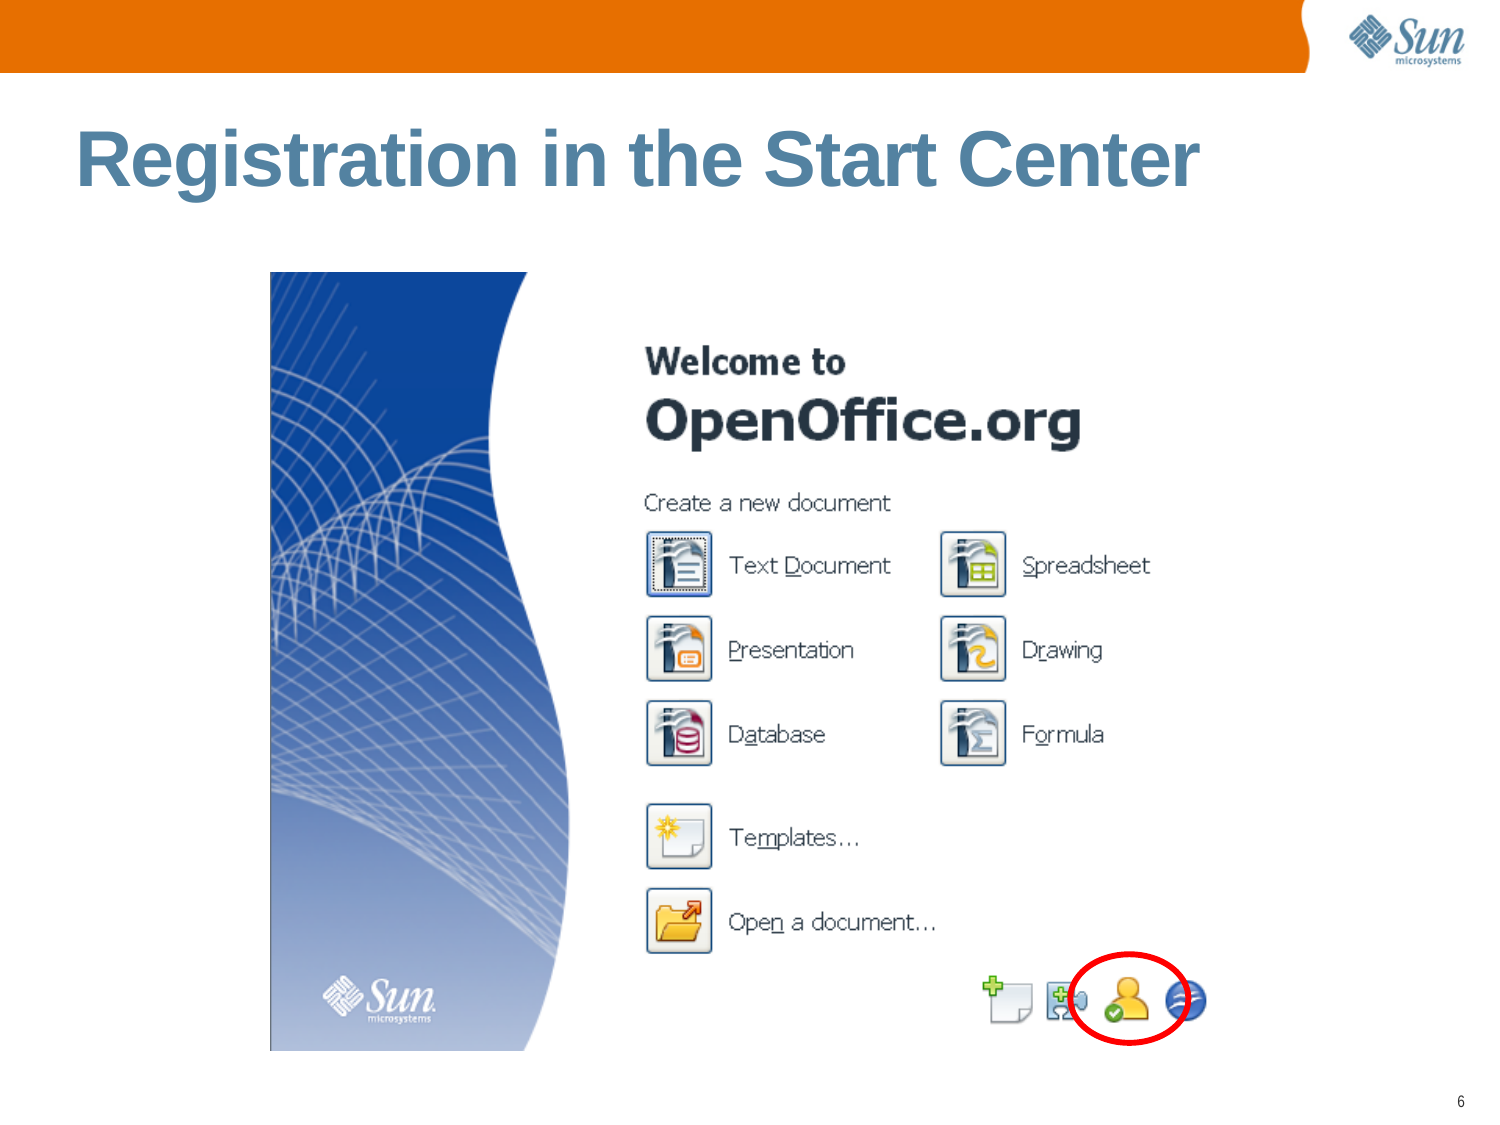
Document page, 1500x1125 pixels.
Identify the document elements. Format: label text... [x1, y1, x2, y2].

picture [0, 0, 1500, 73]
picture [270, 272, 1230, 1051]
title Registration in the Start Center [75, 123, 1437, 227]
